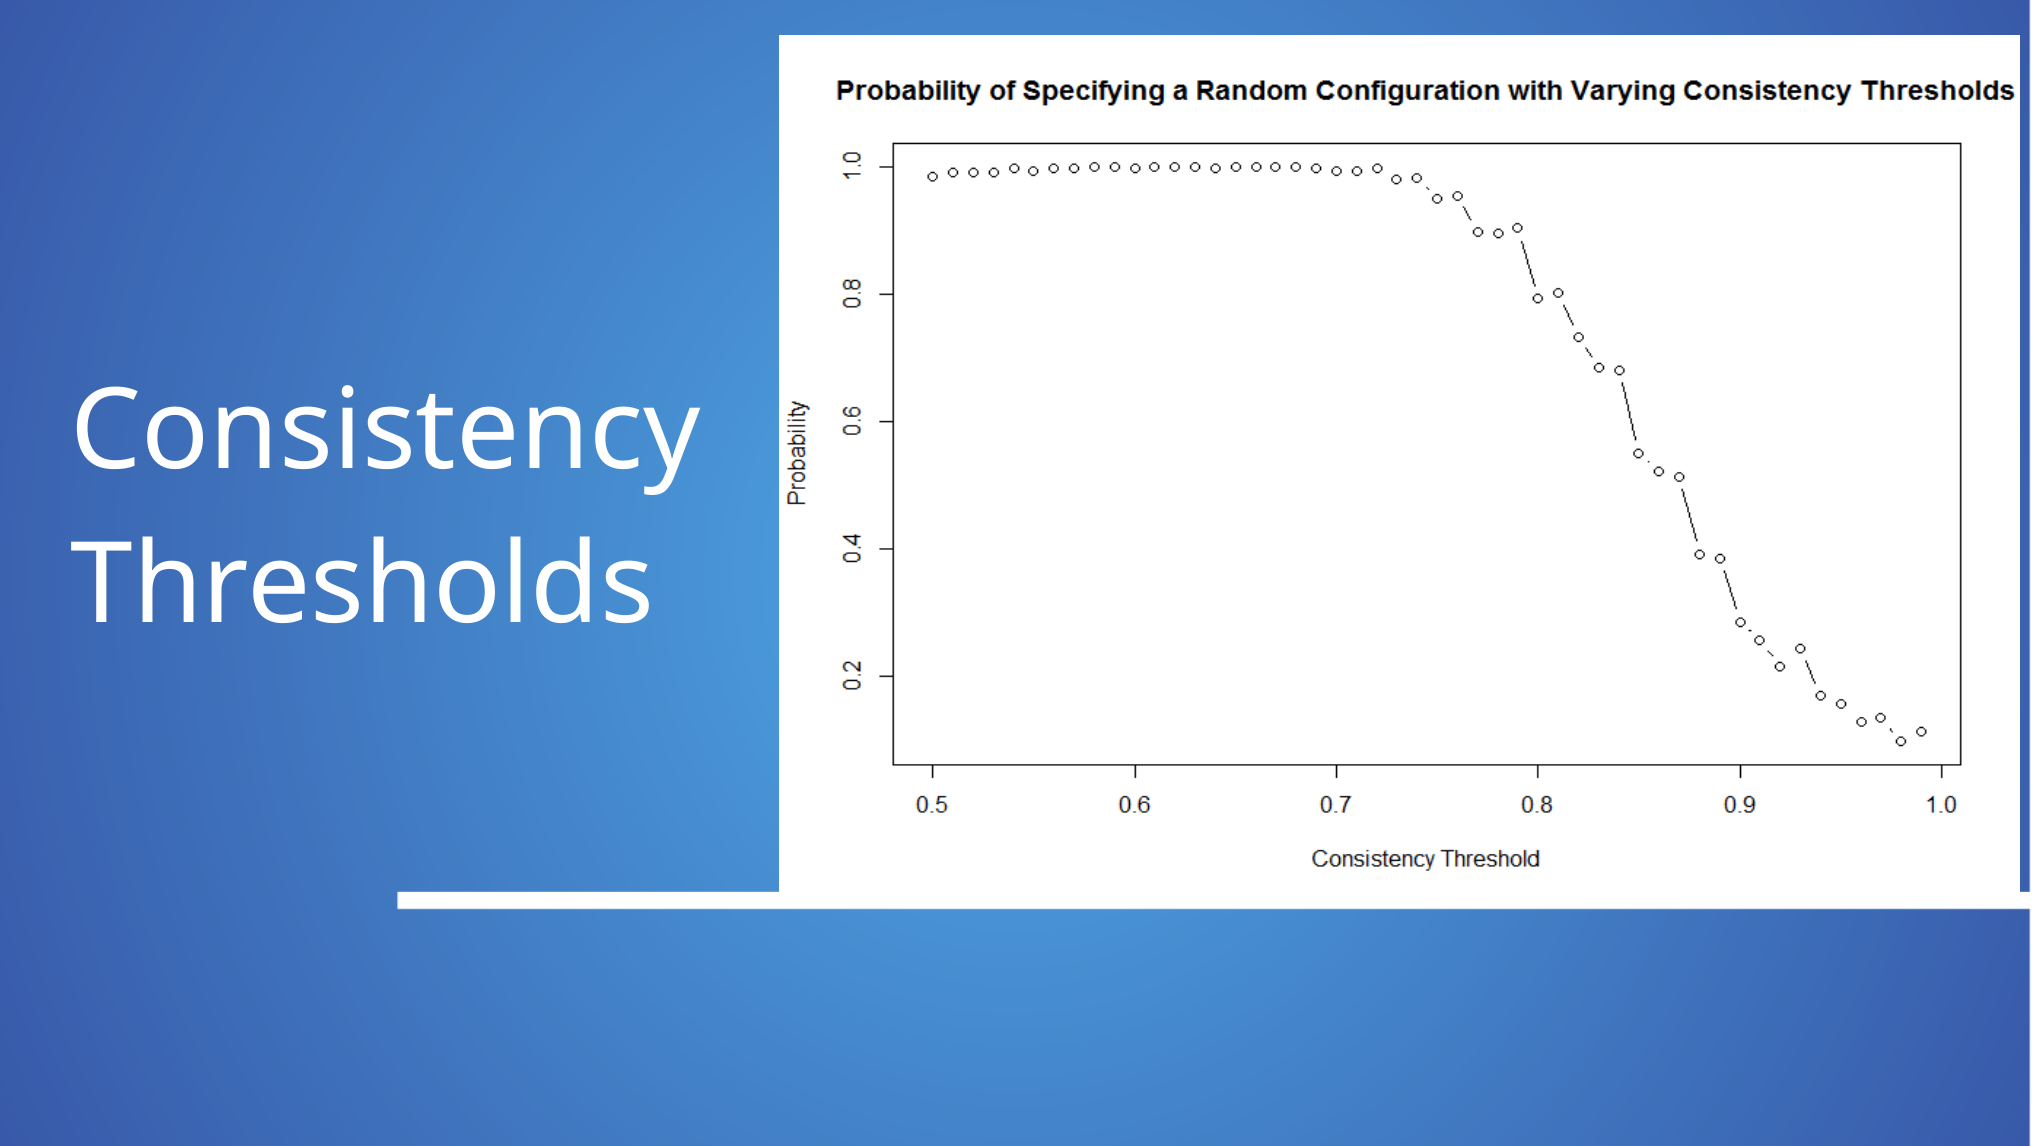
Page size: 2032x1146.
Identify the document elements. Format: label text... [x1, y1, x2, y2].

title Consistency Thresholds [70, 141, 779, 863]
picture [0, 0, 2032, 1146]
